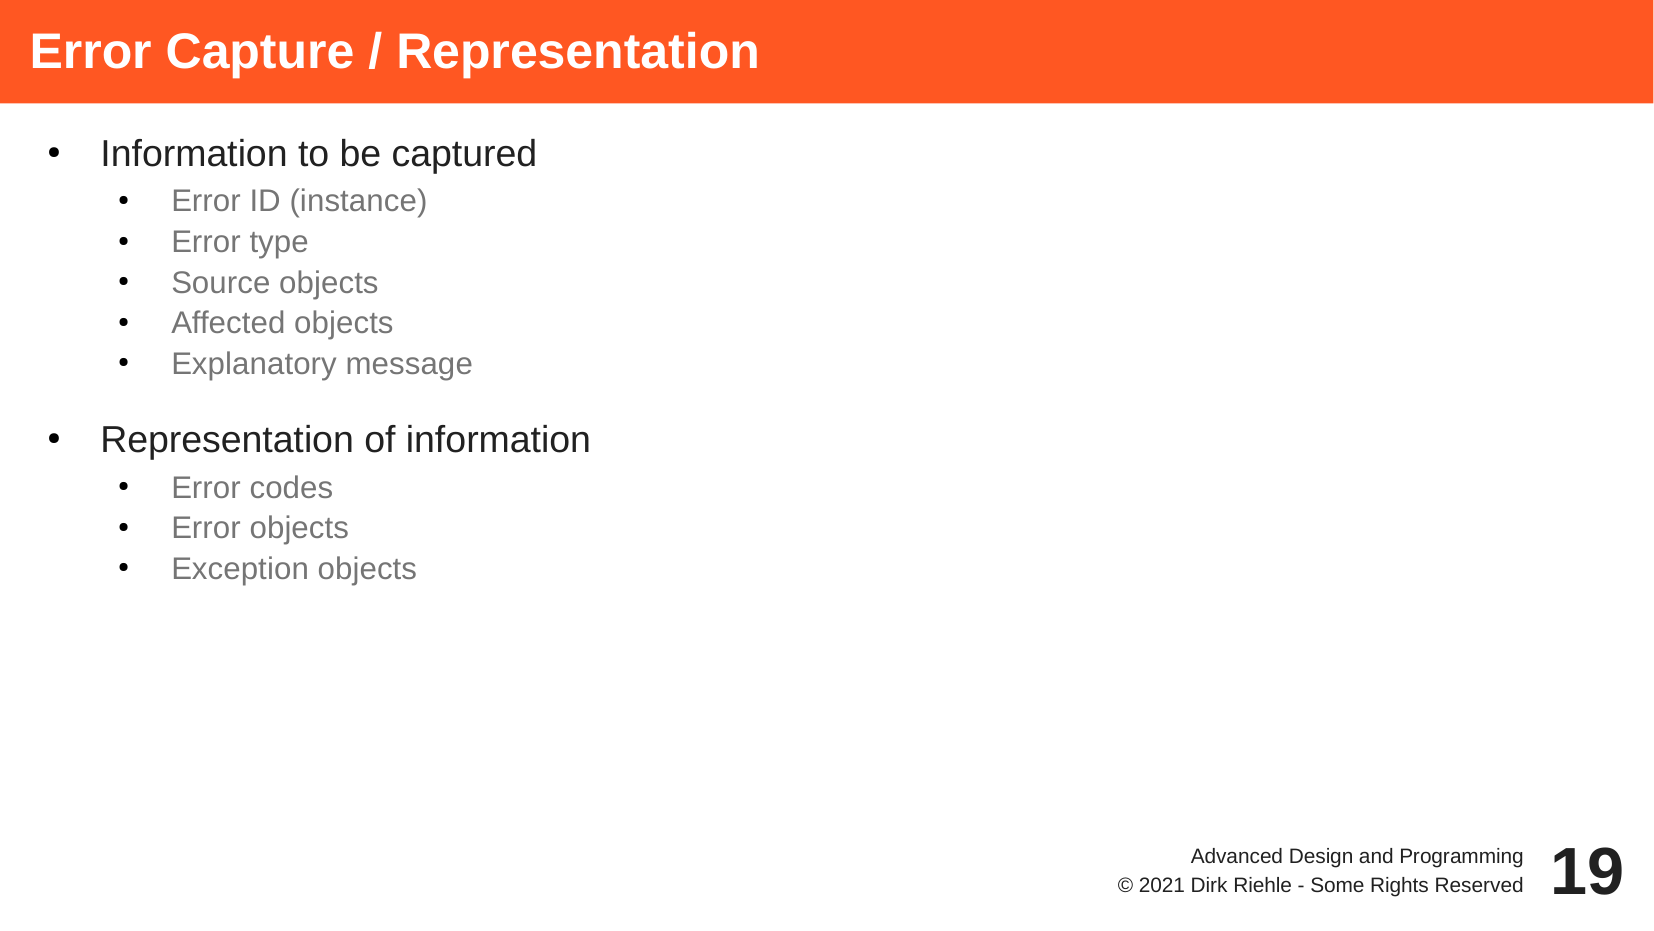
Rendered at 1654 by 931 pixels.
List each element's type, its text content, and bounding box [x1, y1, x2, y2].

title Error Capture / Representation [0, 0, 1654, 104]
list Information to be captured Error ID (instance) Error type Source objects Affected objects Explanatory message Representation of information Error codes Error objects Exception objects [29, 132, 1625, 813]
